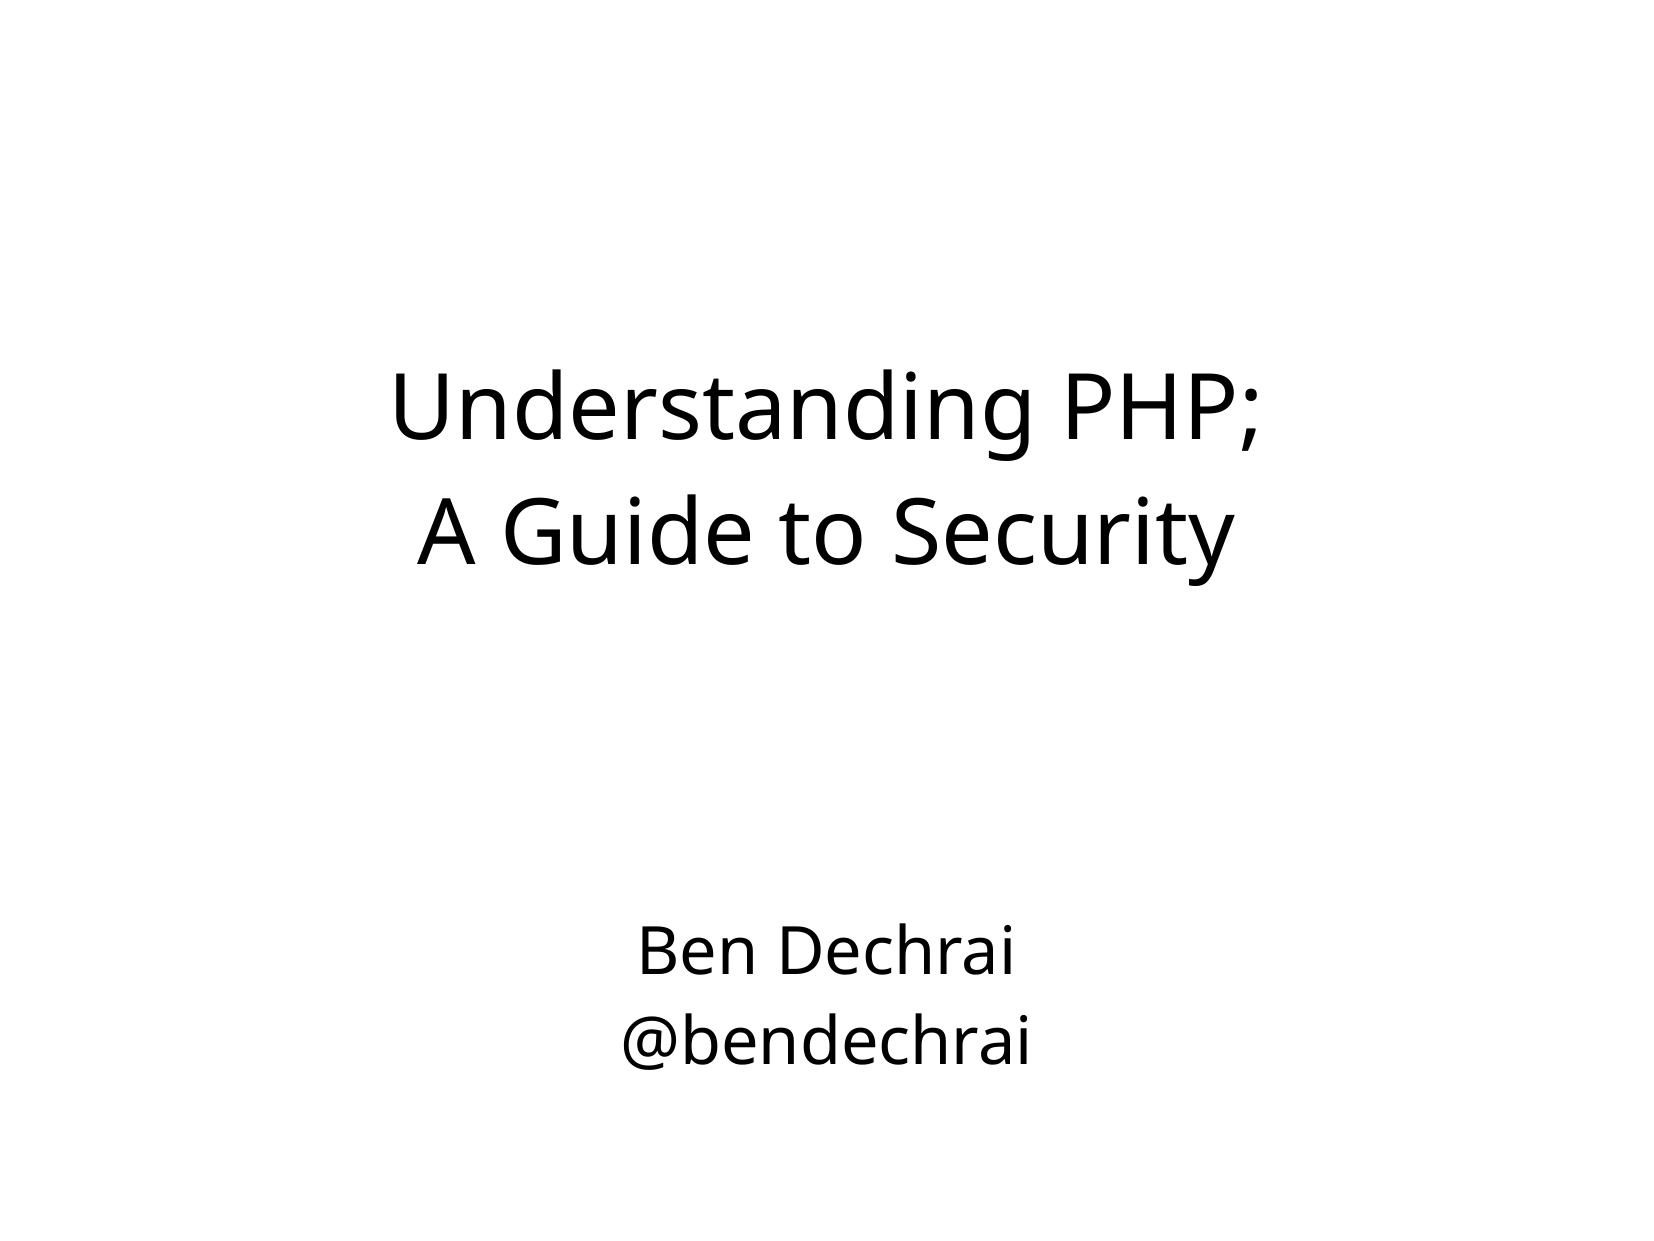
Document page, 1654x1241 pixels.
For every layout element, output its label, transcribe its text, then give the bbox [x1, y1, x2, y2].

subtitle Ben Dechrai @bendechrai [82, 885, 1571, 1102]
title Understanding PHP; A Guide to Security [82, 47, 1571, 885]
